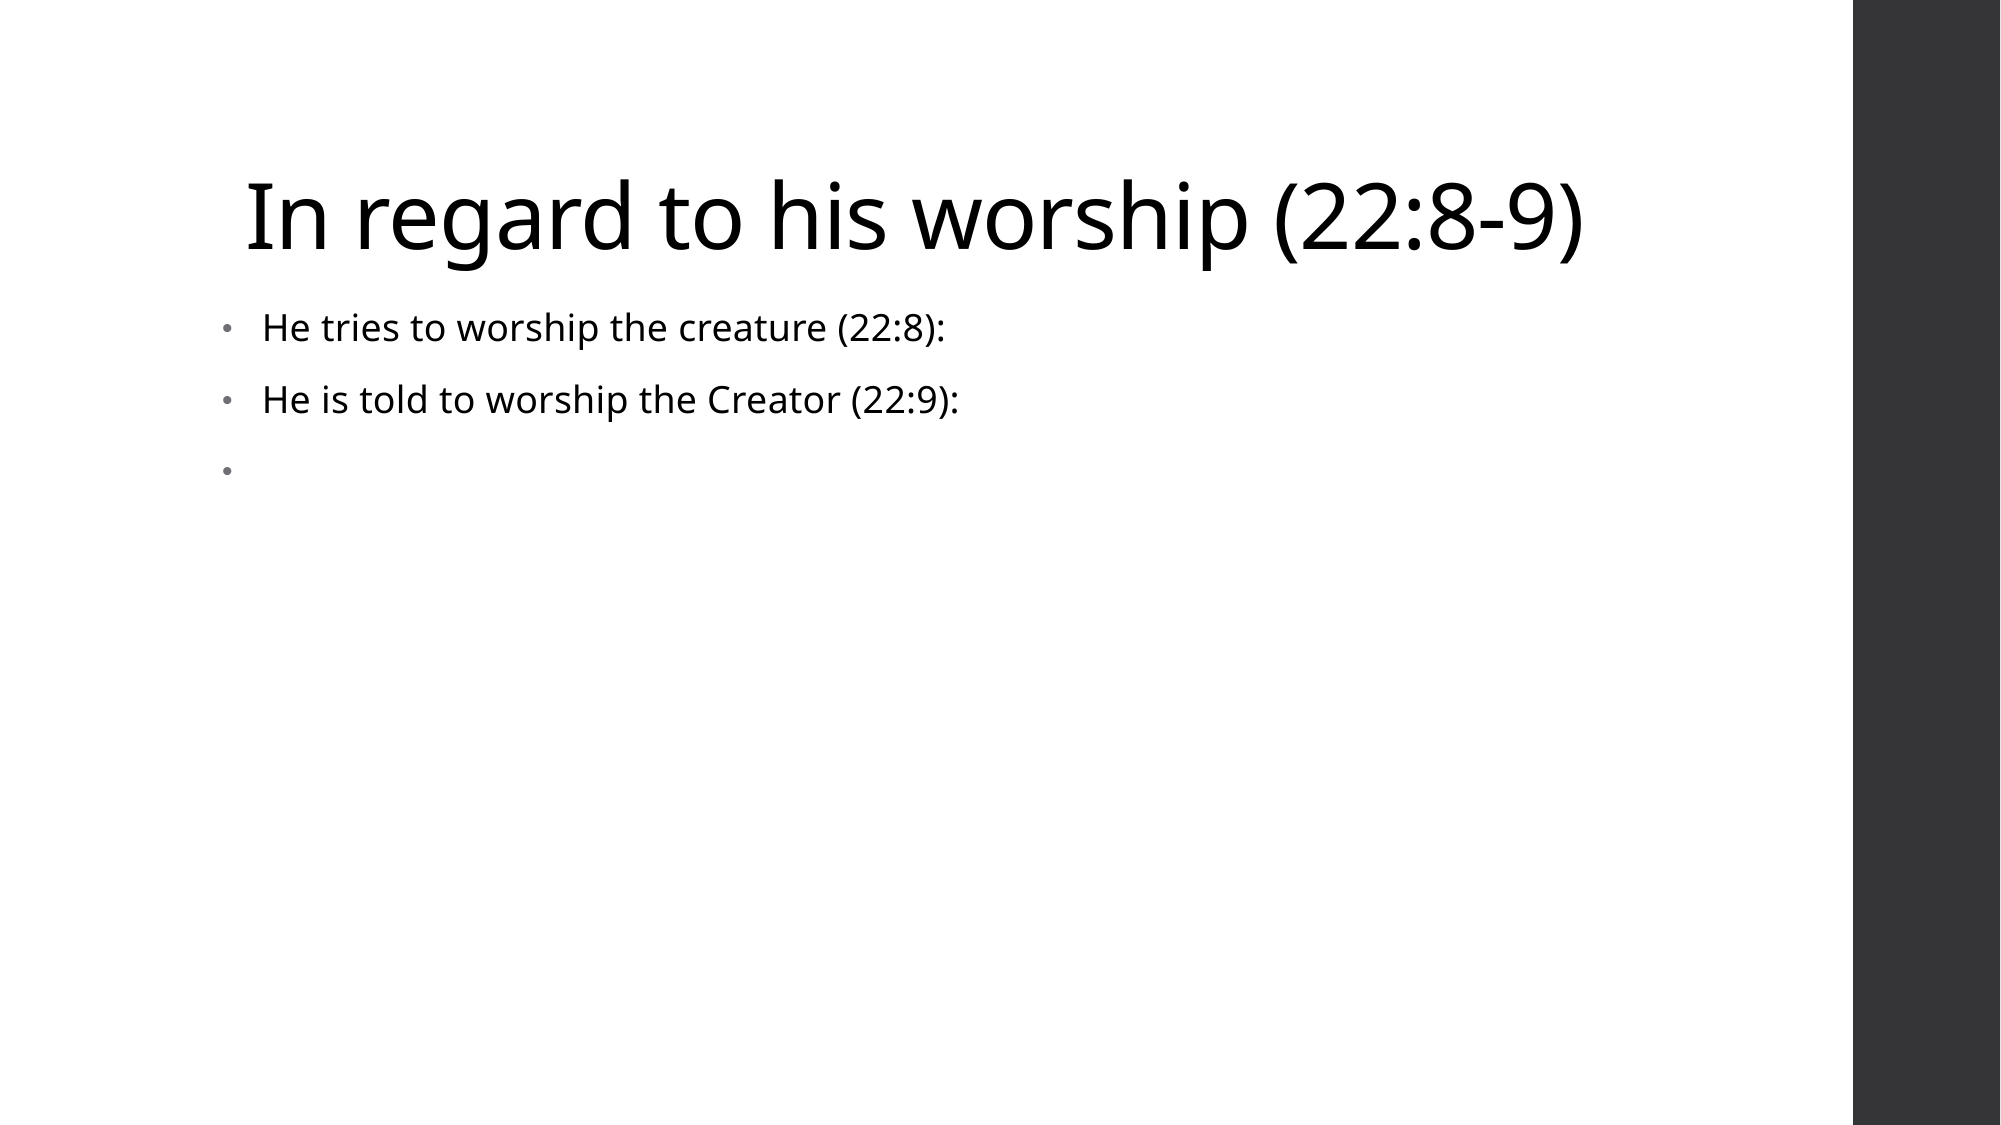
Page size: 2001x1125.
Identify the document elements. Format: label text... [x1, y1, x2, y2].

list He tries to worship the creature (22:8): He is told to worship the Creator (22:9): [206, 299, 1617, 1014]
title In regard to his worship (22:8-9) [206, 60, 1797, 278]
